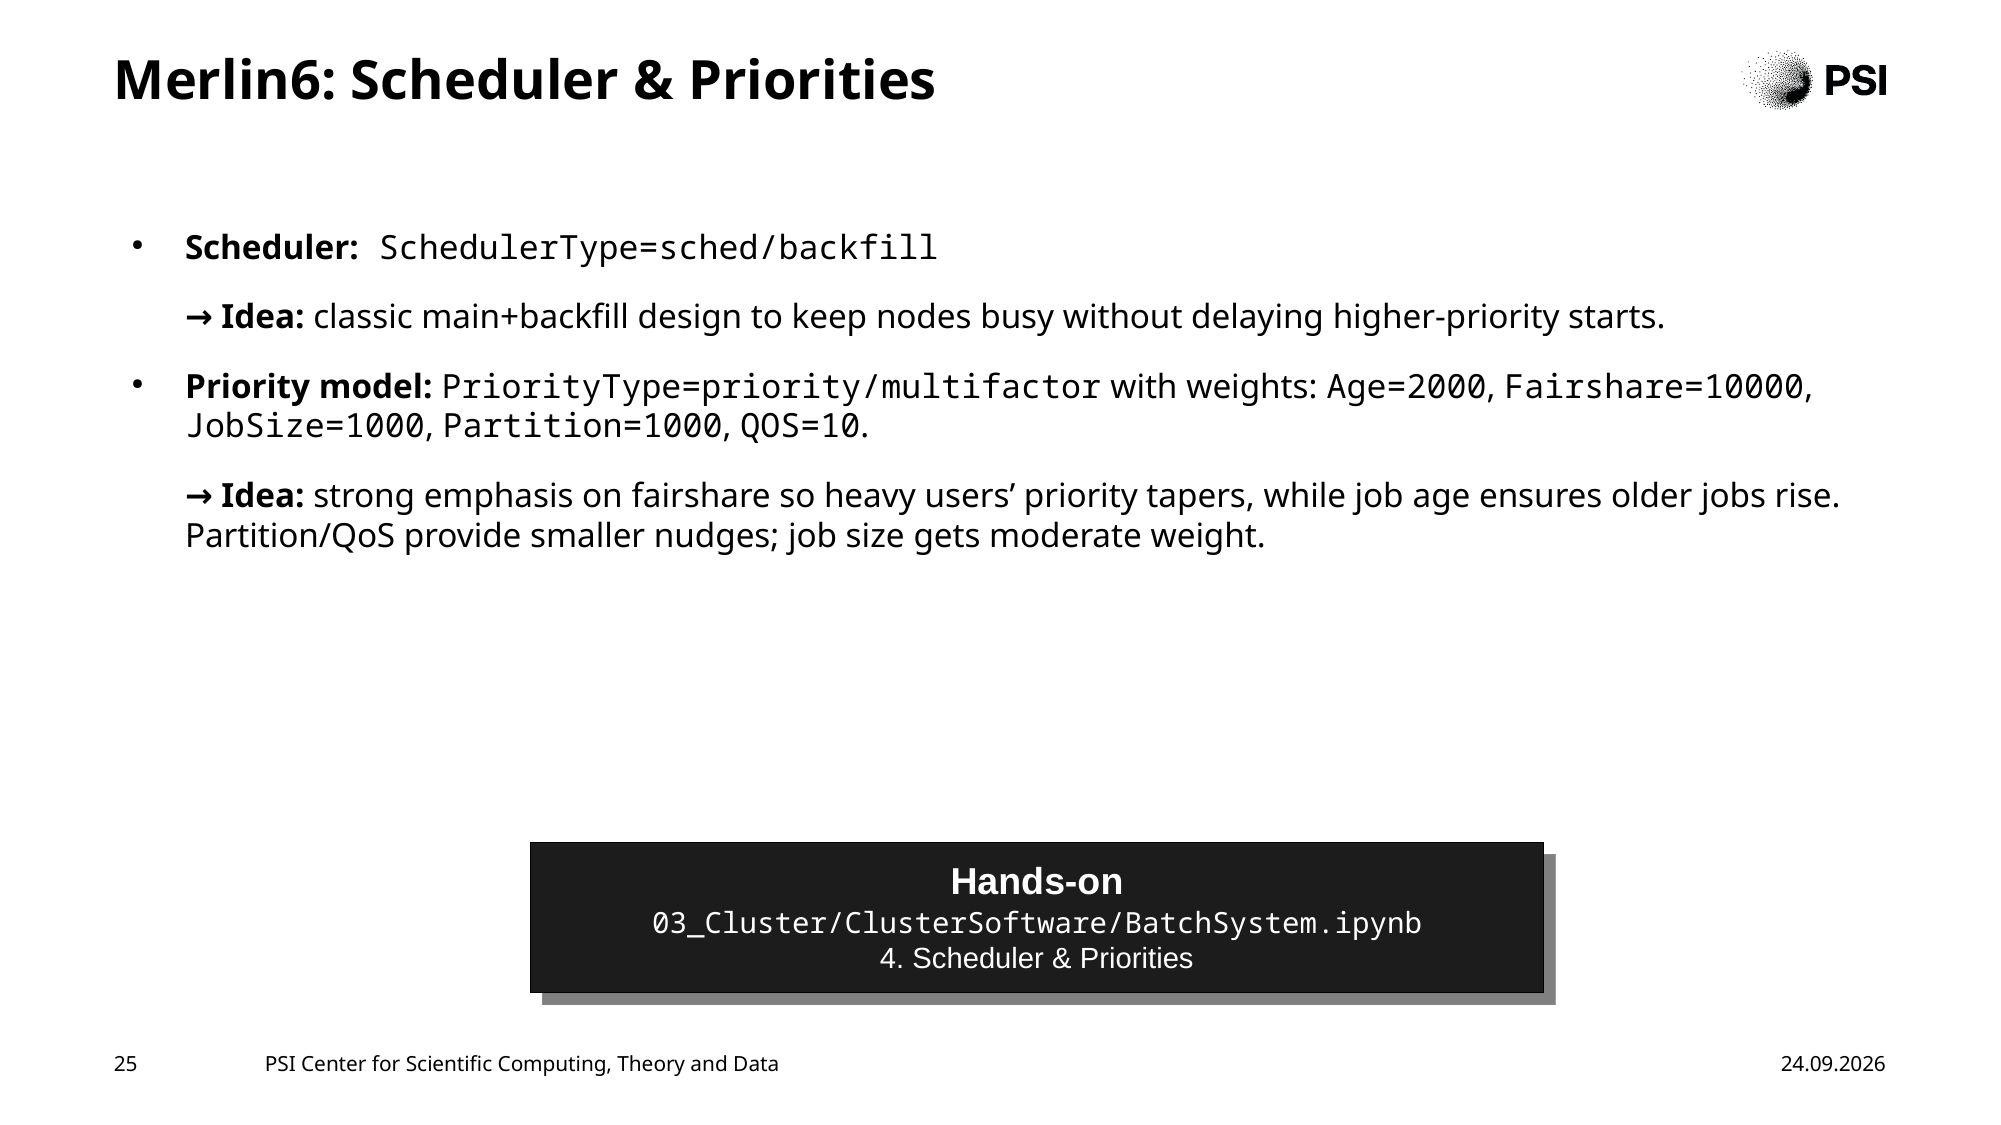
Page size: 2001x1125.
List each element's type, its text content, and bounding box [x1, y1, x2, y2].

title Merlin6: Scheduler & Priorities [114, 45, 1585, 179]
list Scheduler: SchedulerType=sched/backfill → Idea: classic main+backfill design to keep nodes busy without delaying higher-priority starts. Priority model: PriorityType=priority/multifactor with weights: Age=2000, Fairshare=10000, JobSize=1000, Partition=1000, QOS=10. → Idea: strong emphasis on fairshare so heavy users’ priority tapers, while job age ensures older jobs rise. Partition/QoS provide smaller nudges; job size gets moderate weight. [114, 225, 1876, 988]
text_box Hands-on 03_Cluster/ClusterSoftware/BatchSystem.ipynb 4. Scheduler & Priorities [530, 842, 1544, 993]
